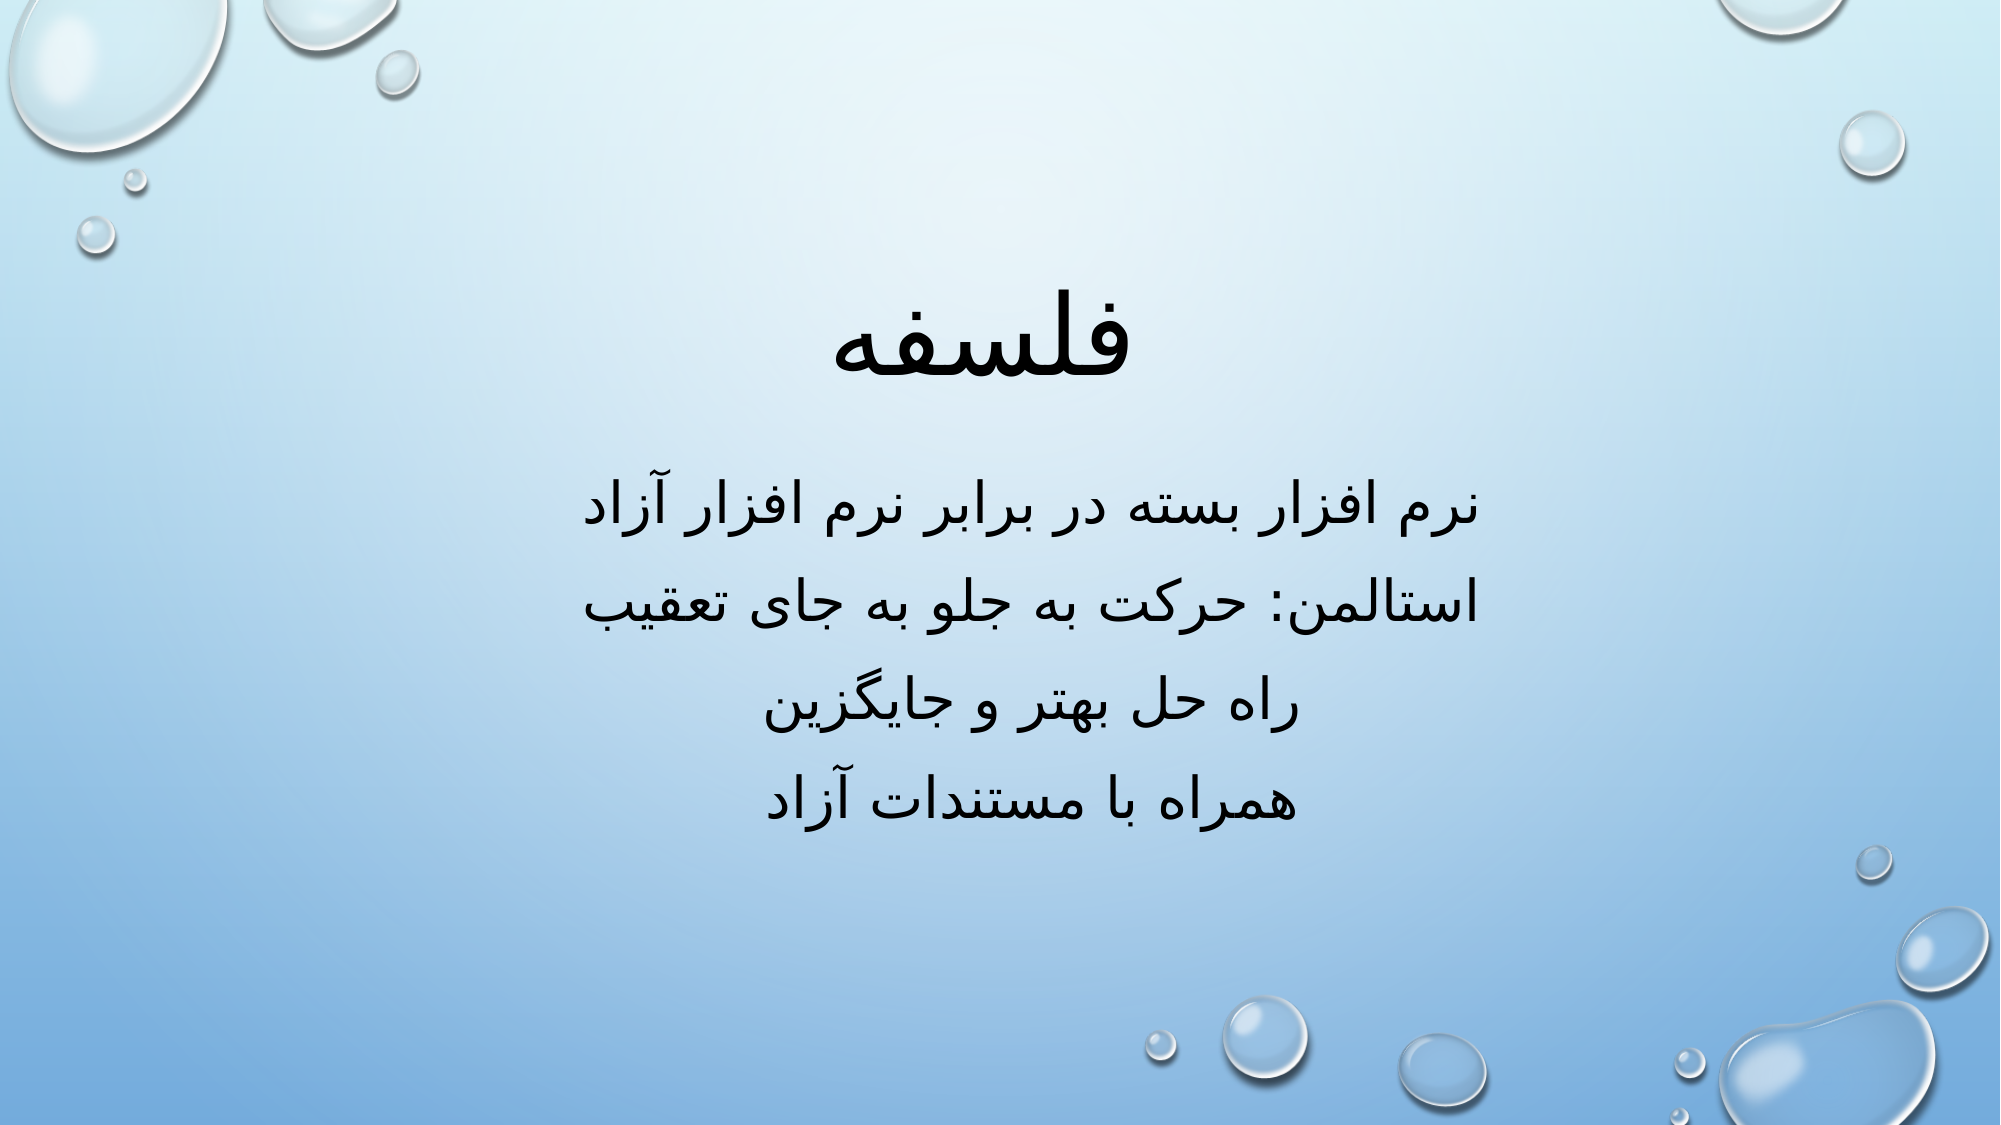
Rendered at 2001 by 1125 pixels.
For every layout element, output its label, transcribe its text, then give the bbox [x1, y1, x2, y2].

title فلسفه [150, 185, 1816, 405]
list نرم افزار بسته در برابر نرم افزار آزاد استالمن: حرکت به جلو به جای تعقیب راه حل بهتر و جایگزین همراه با مستندات آزاد [150, 457, 1846, 841]
picture [0, 0, 2000, 1125]
